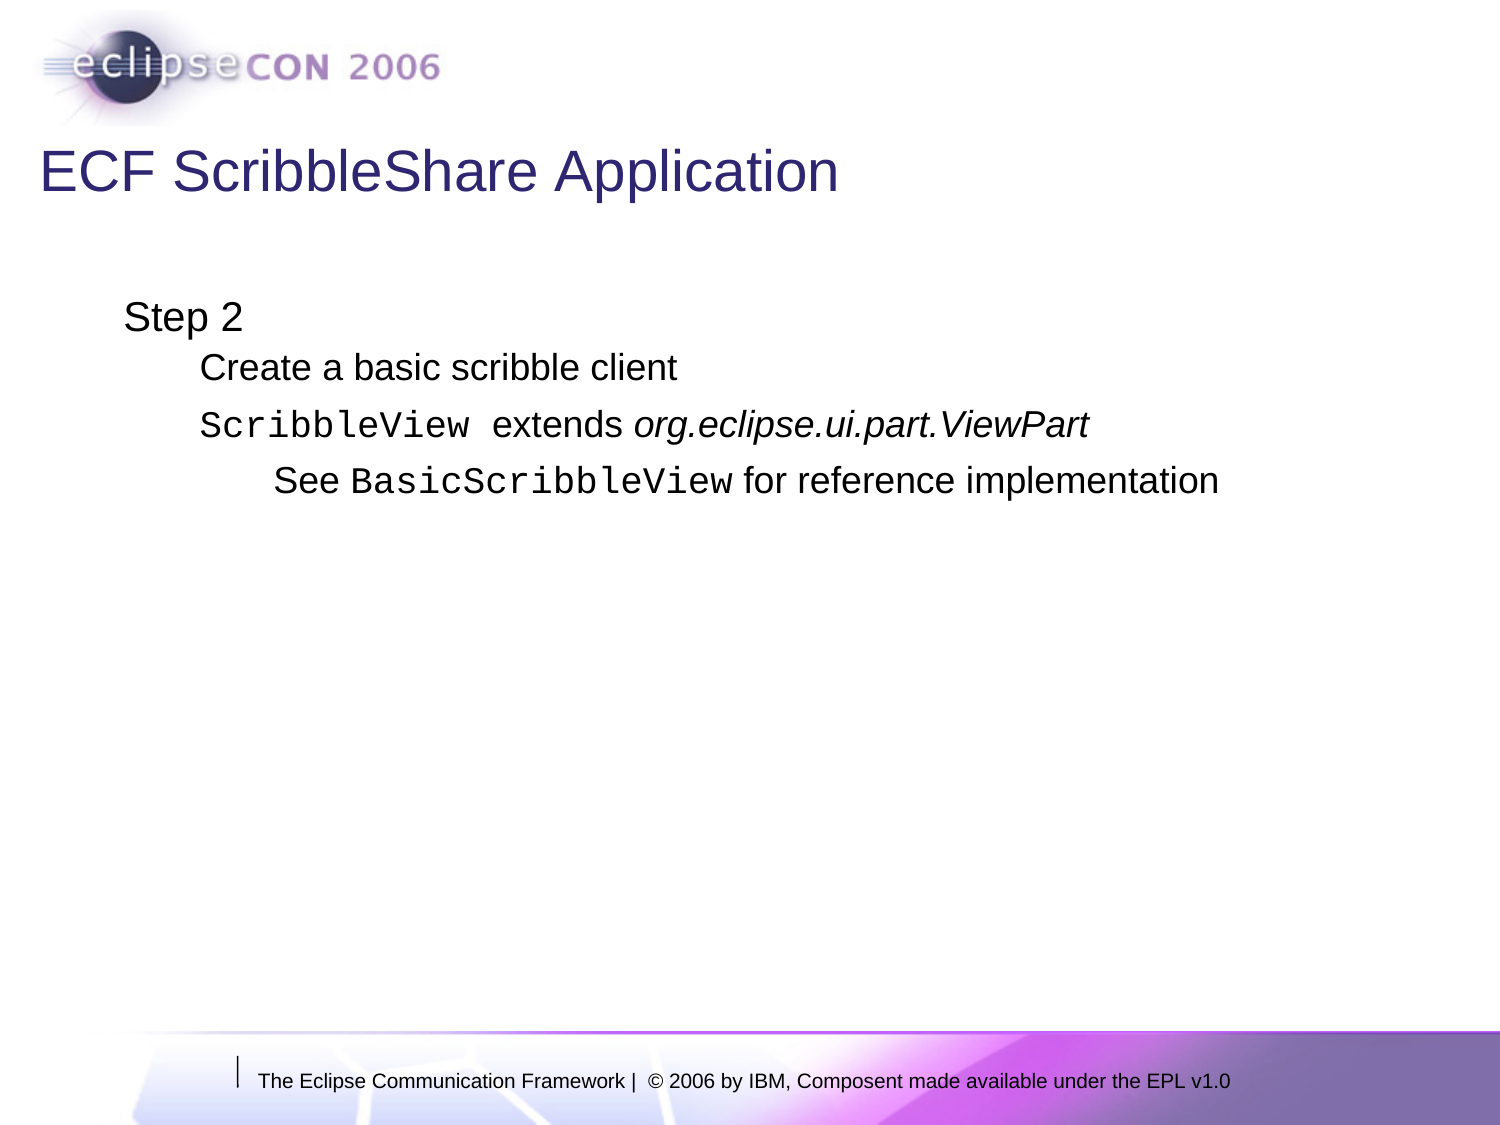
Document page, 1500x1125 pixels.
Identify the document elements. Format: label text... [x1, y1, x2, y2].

title ECF ScribbleShare Application [25, 142, 1378, 225]
list Step 2 Create a basic scribble client ScribbleView extends org.eclipse.ui.part.ViewPart See BasicScribbleView for reference implementation [108, 291, 1378, 932]
picture [31, 10, 1040, 126]
picture [0, 1031, 1500, 1125]
